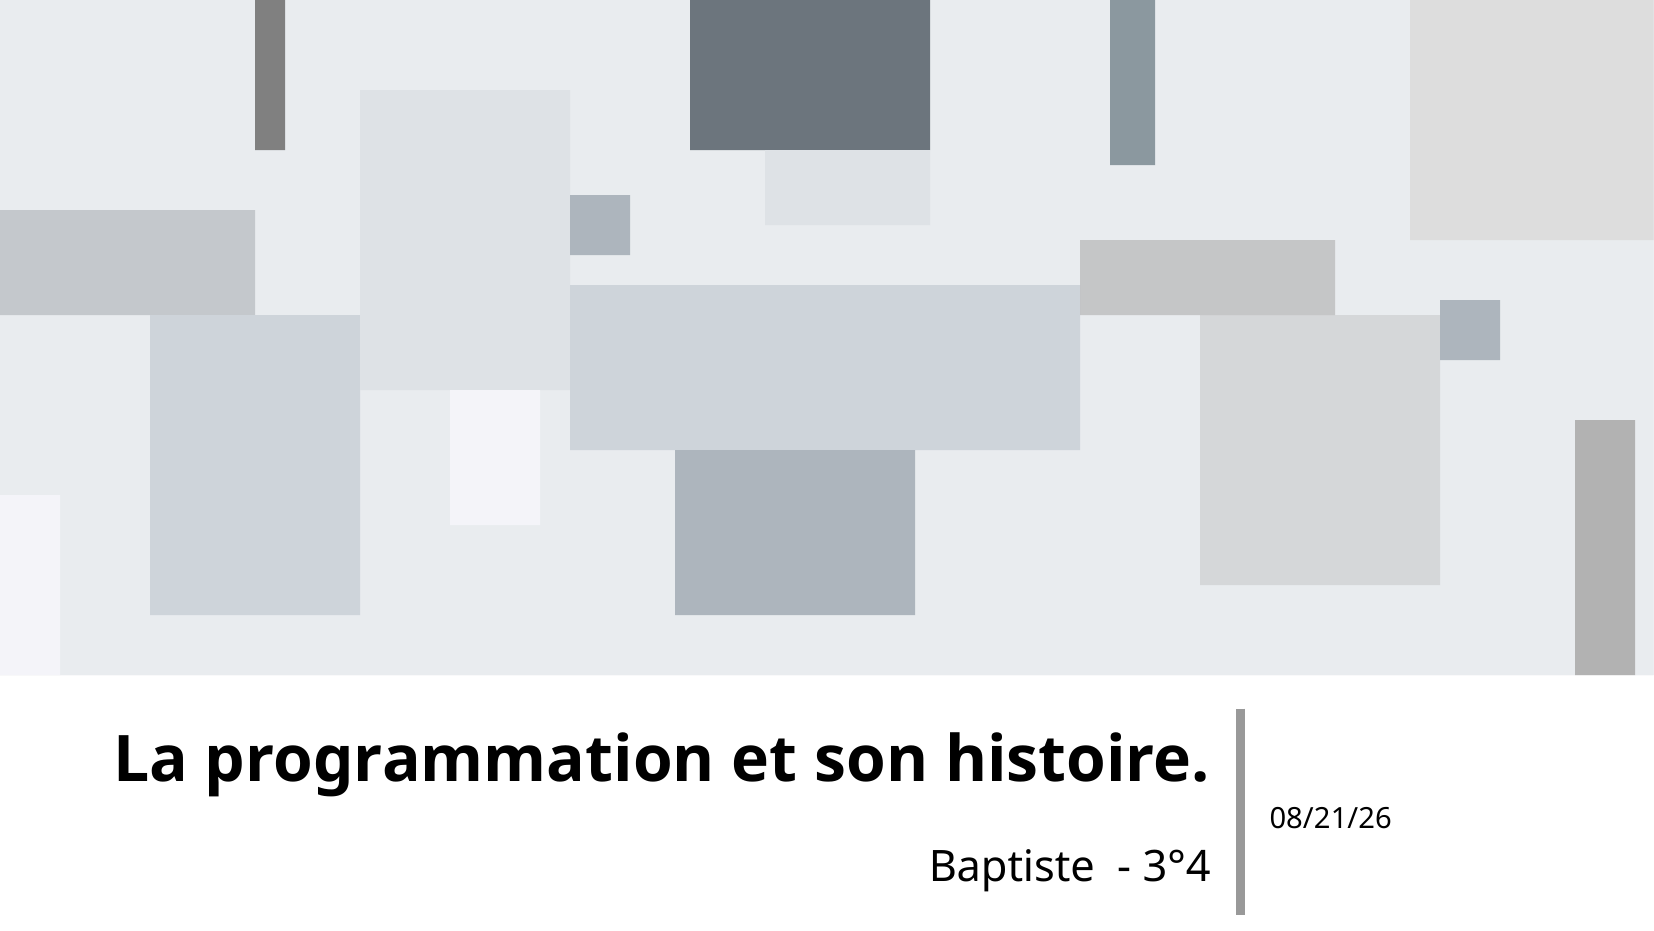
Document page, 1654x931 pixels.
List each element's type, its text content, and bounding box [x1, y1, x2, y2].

title La programmation et son histoire. [59, 694, 1211, 819]
subtitle Baptiste - 3°4 [59, 835, 1211, 895]
